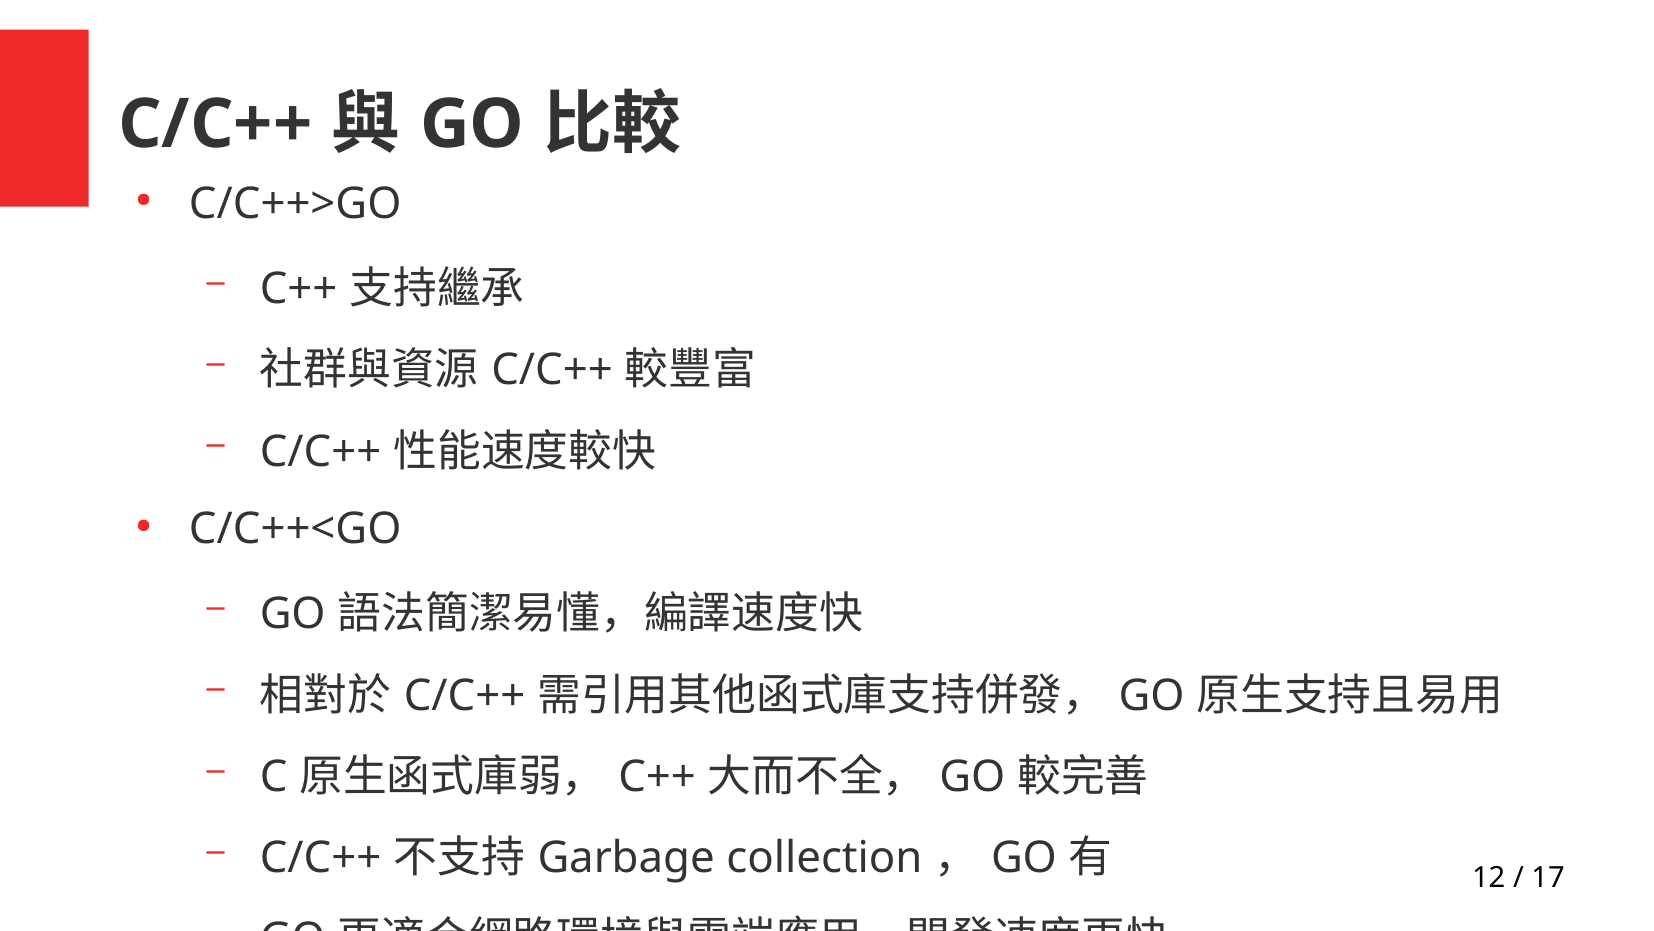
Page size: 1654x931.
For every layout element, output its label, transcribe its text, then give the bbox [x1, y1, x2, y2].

list C/C++>GO C++支持繼承 社群與資源C/C++較豐富 C/C++性能速度較快 C/C++<GO GO語法簡潔易懂，編譯速度快 相對於C/C++需引用其他函式庫支持併發，GO原生支持且易用 C原生函式庫弱，C++大而不全，GO較完善 C/C++不支持Garbage collection，GO有 GO更適合網路環境與雲端應用，開發速度更快 [118, 171, 1595, 792]
title C/C++與GO比較 [118, 29, 1595, 171]
